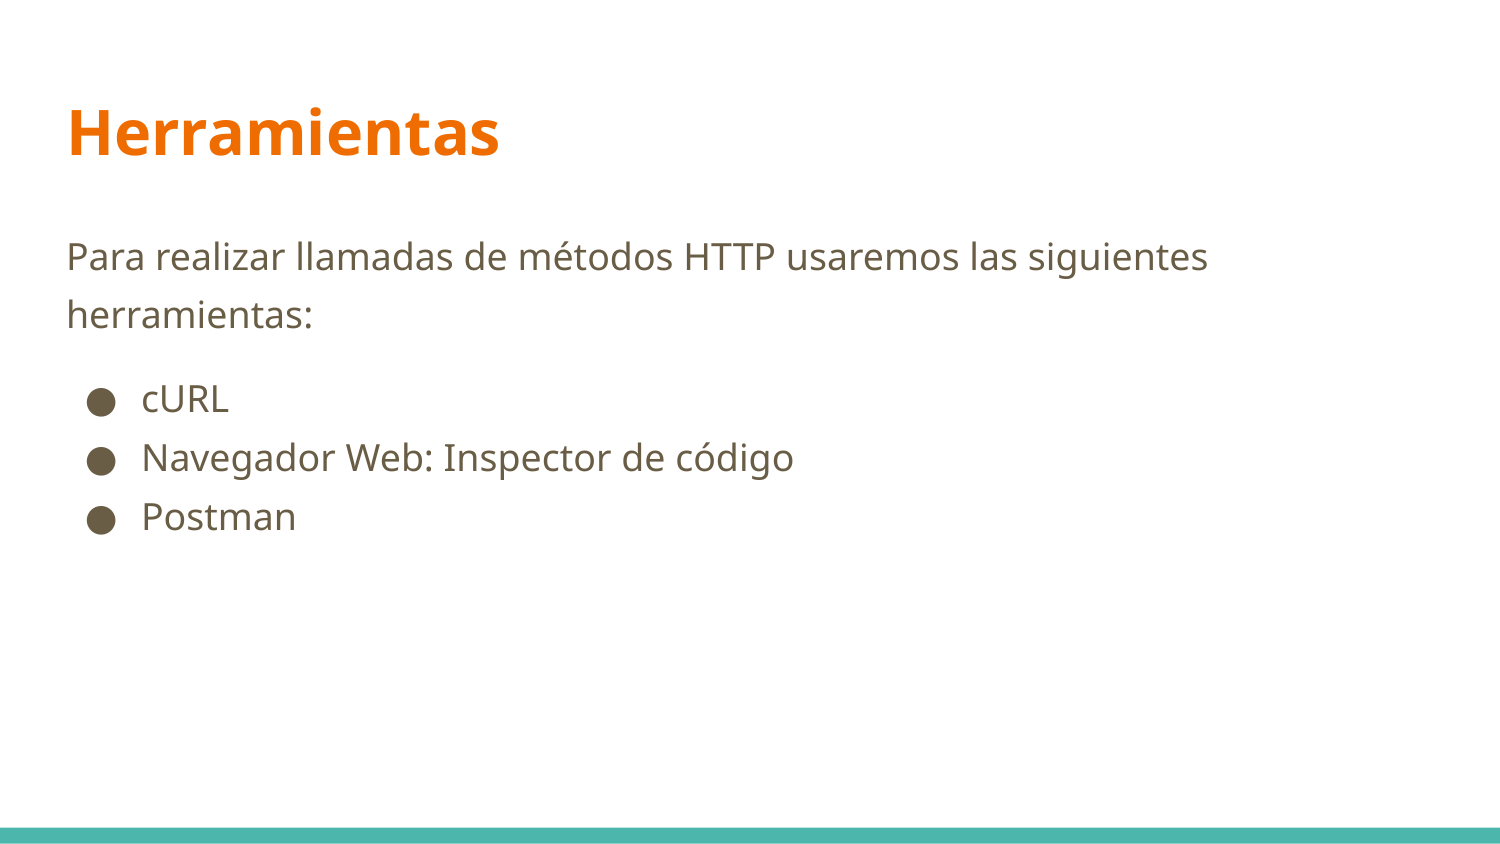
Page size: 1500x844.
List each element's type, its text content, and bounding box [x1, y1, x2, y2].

title Herramientas [51, 72, 1449, 189]
list Para realizar llamadas de métodos HTTP usaremos las siguientes herramientas: cURL Navegador Web: Inspector de código Postman [51, 207, 1449, 750]
